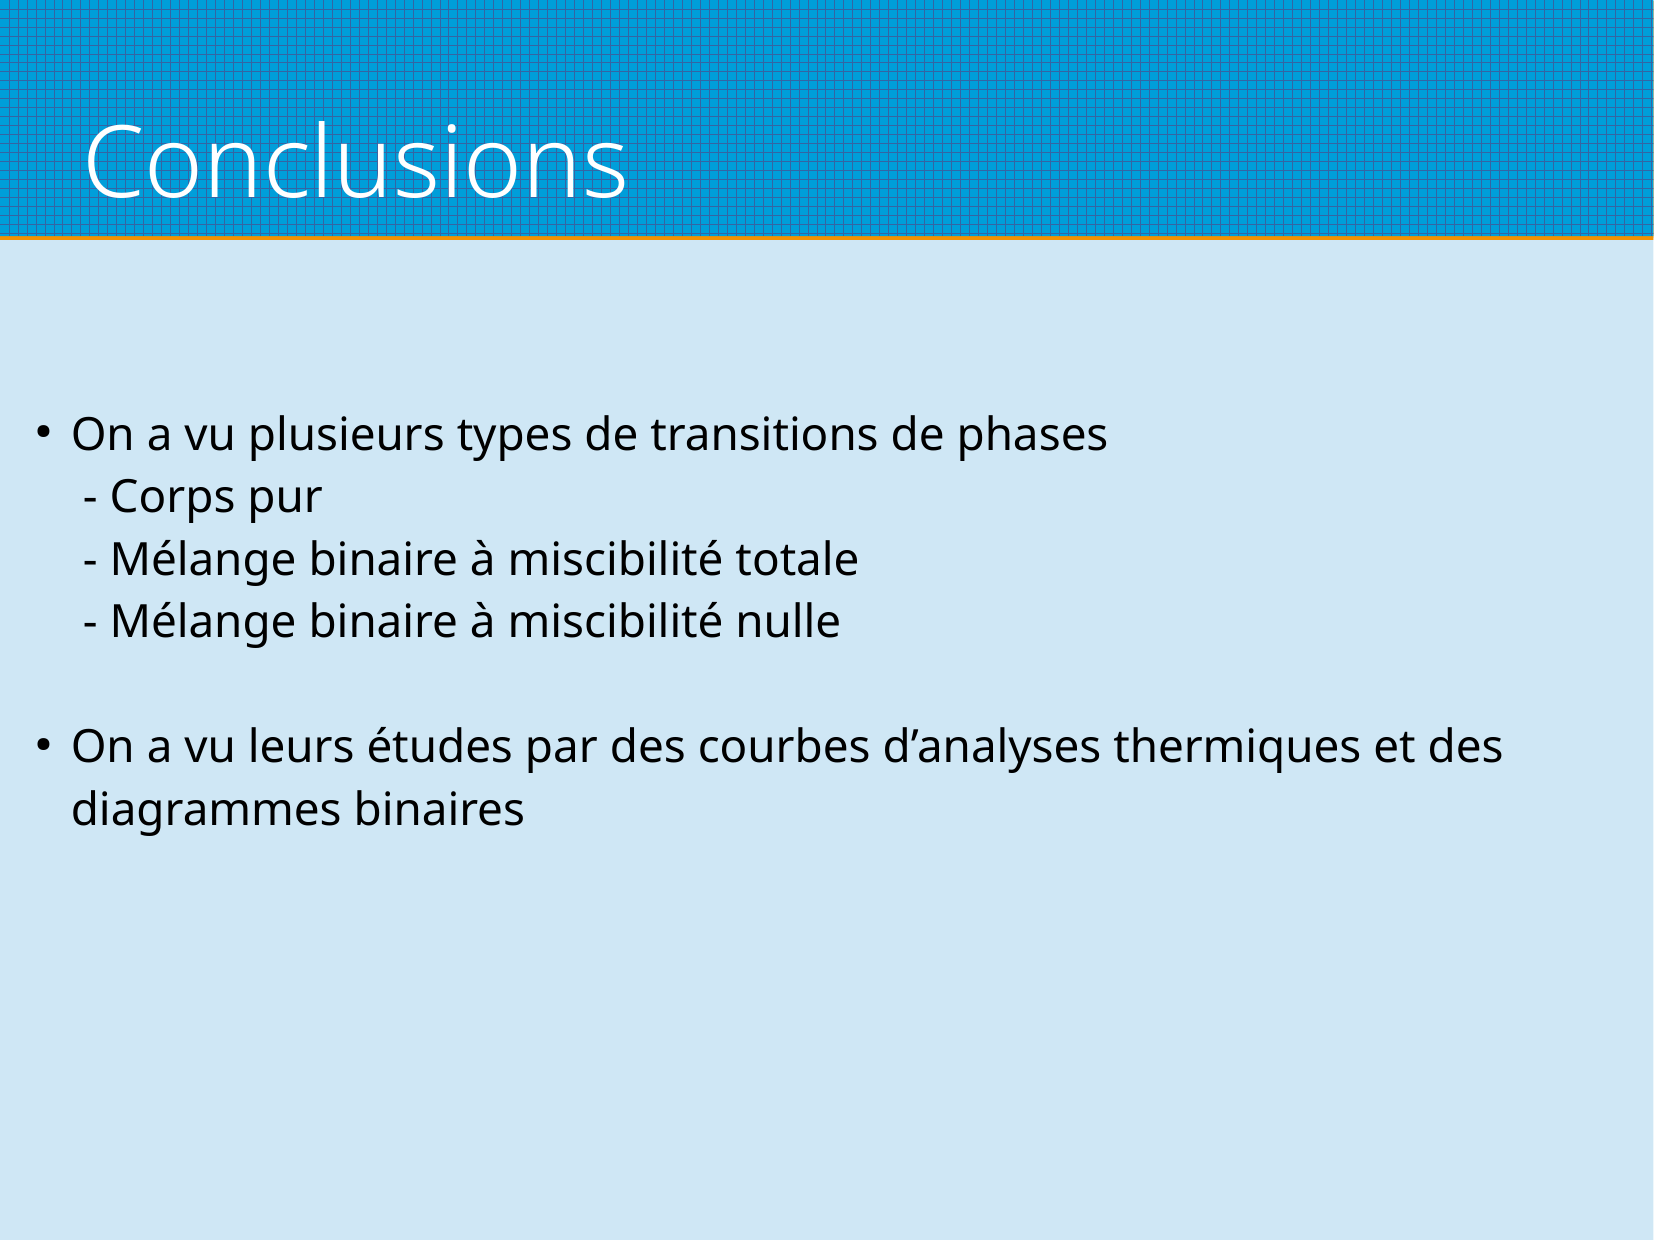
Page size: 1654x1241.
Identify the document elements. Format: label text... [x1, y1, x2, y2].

text_box On a vu plusieurs types de transitions de phases - Corps pur - Mélange binaire à miscibilité totale - Mélange binaire à miscibilité nulle On a vu leurs études par des courbes d’analyses thermiques et des diagrammes binaires [29, 357, 1625, 945]
title Conclusions [82, 19, 1571, 227]
